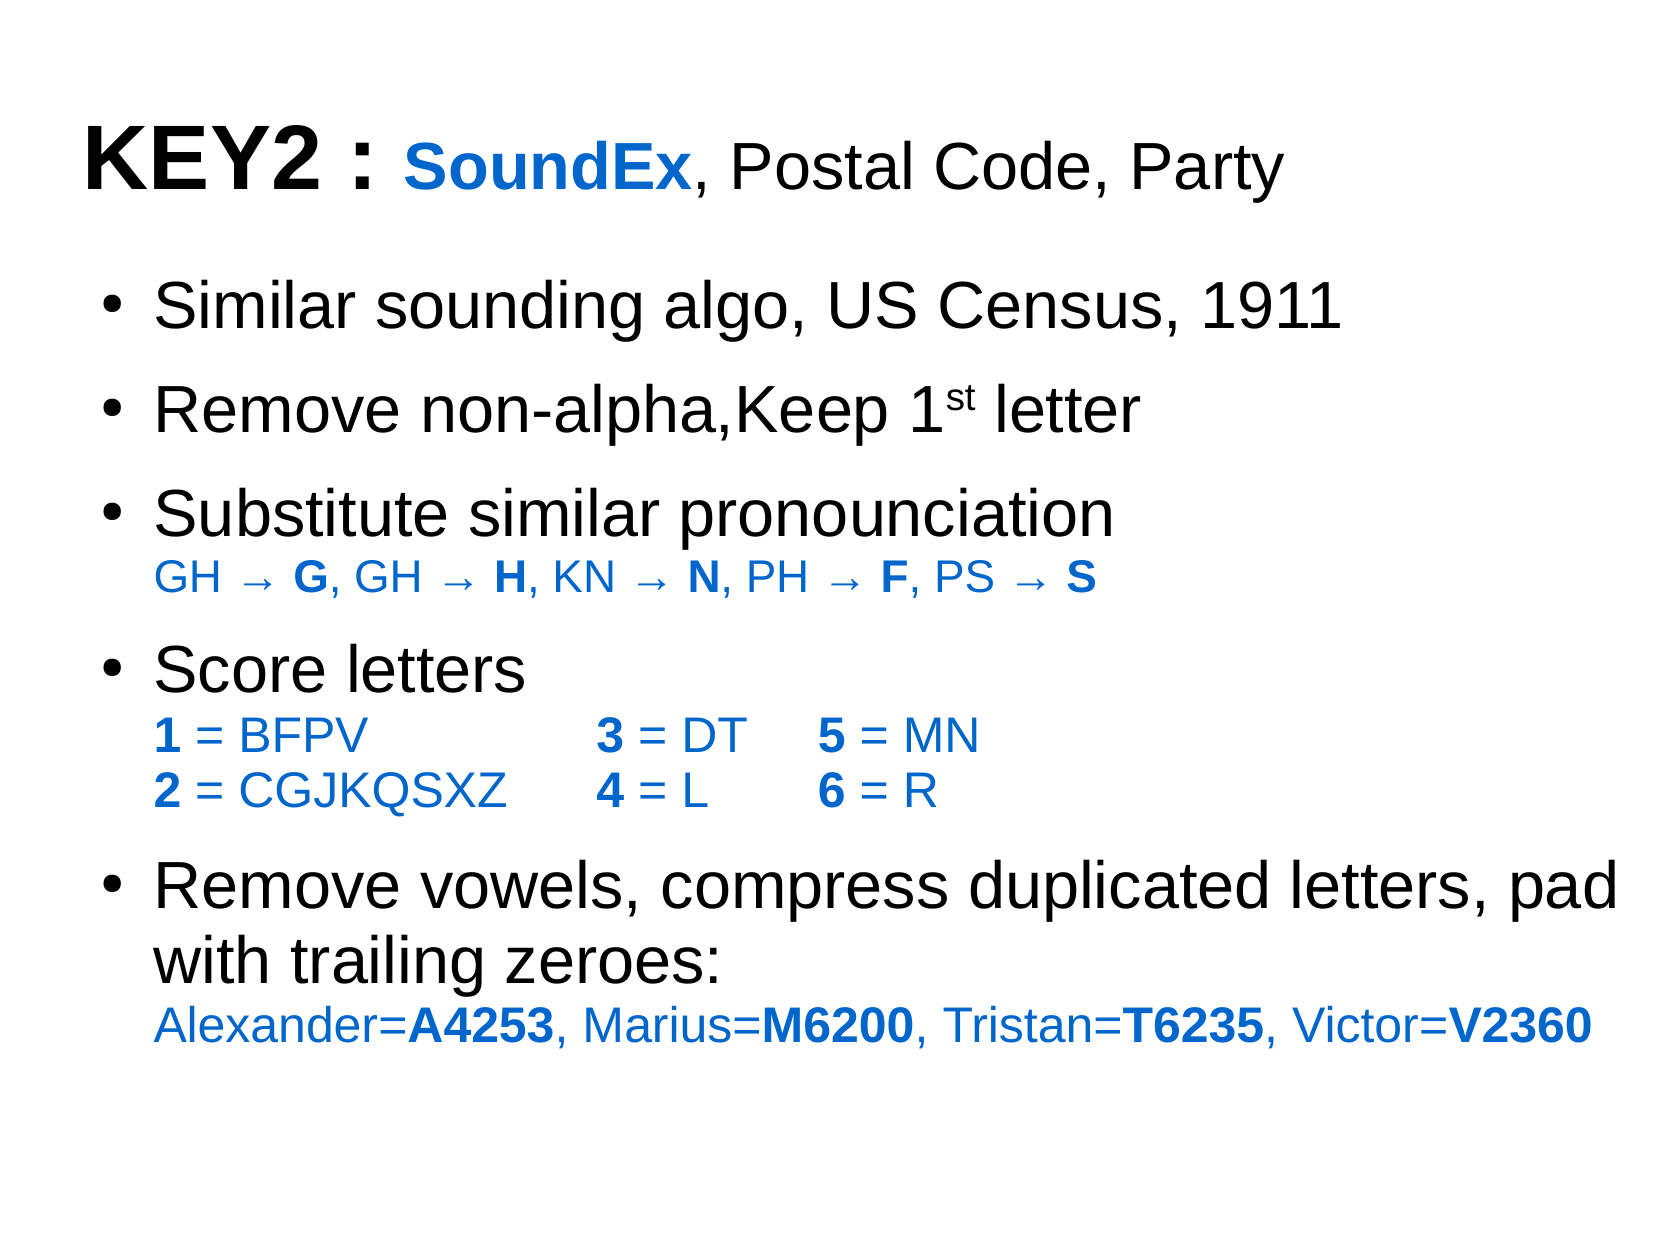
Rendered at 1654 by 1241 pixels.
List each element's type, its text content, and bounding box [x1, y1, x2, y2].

list KEY2 : SoundEx, Postal Code, Party Similar sounding algo, US Census, 1911 Remove non-alpha,Keep 1st letter Substitute similar pronounciation GH → G, GH → H, KN → N, PH → F, PS → S Score letters 1 = BFPV 3 = DT 5 = MN 2 = CGJKQSXZ 4 = L 6 = R Remove vowels, compress duplicated letters, pad with trailing zeroes: Alexander=A4253, Marius=M6200, Tristan=T6235, Victor=V2360 [82, 106, 1630, 1134]
